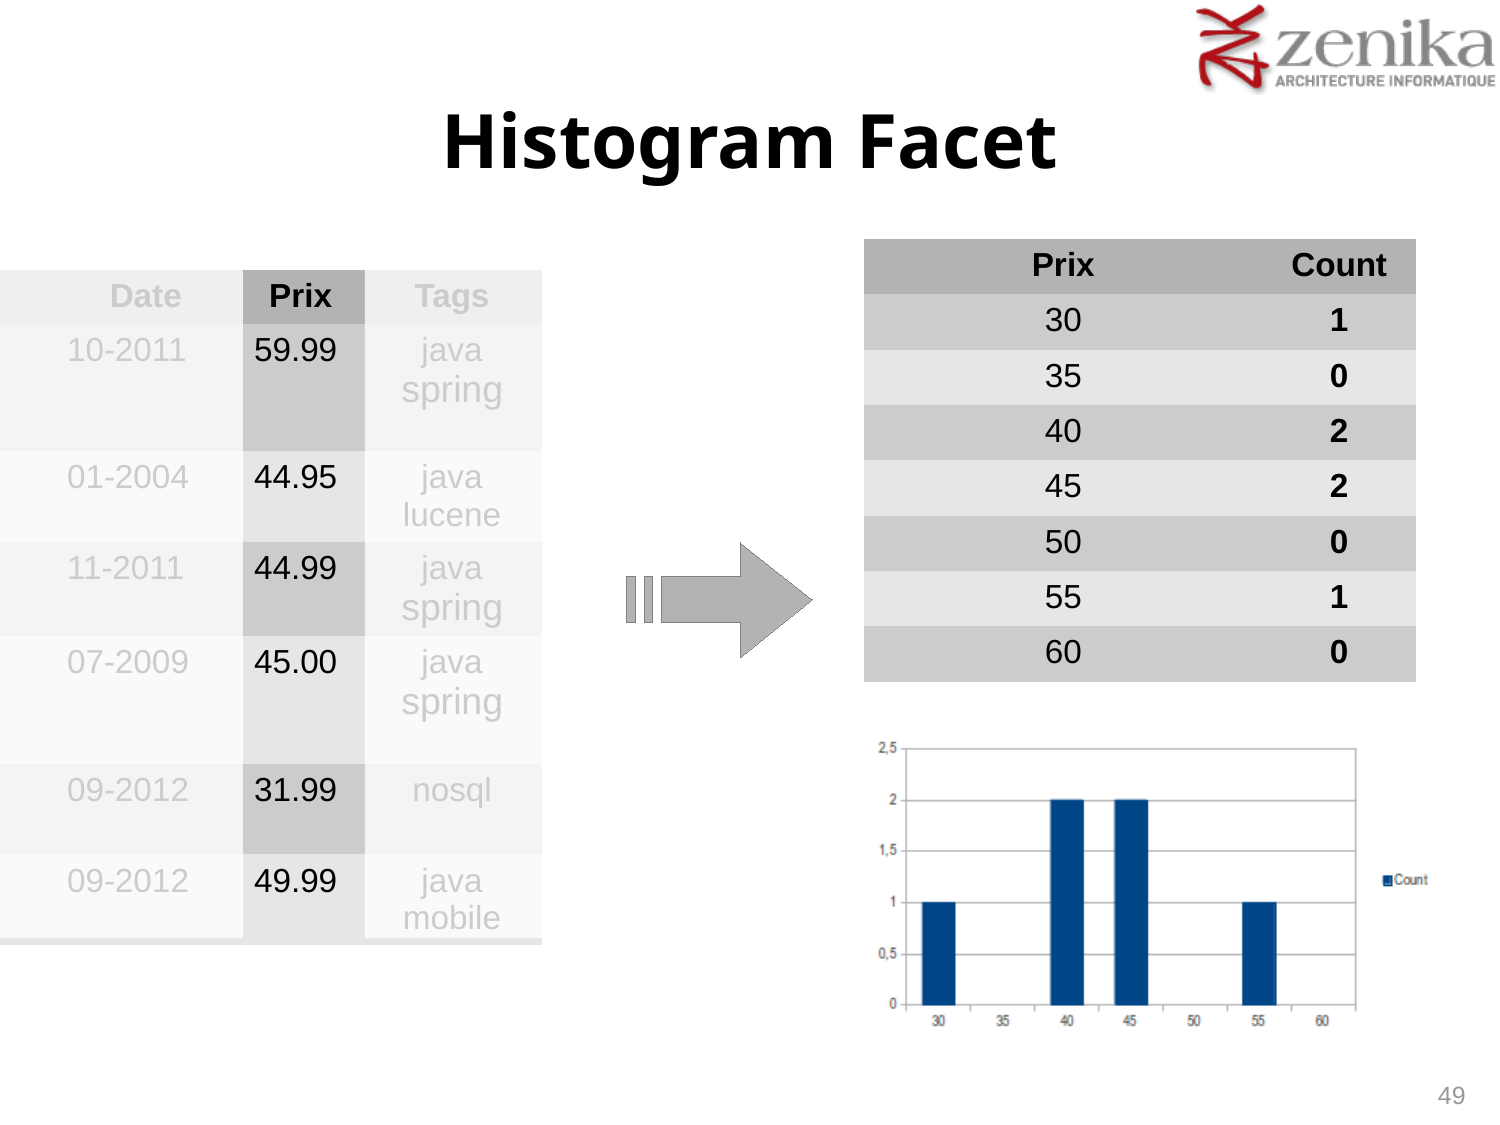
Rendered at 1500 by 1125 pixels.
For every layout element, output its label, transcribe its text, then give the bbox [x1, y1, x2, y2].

table_cell 55 [864, 571, 1263, 626]
table_cell 09-2012 [52, 938, 239, 945]
table_cell 1 [1263, 571, 1416, 626]
table_cell 44.95 [243, 451, 362, 542]
table_cell 30 [864, 294, 1263, 350]
table_cell 50 [864, 516, 1263, 571]
picture [868, 728, 1432, 1031]
table_header Prix [864, 239, 1263, 294]
text_box [644, 576, 653, 623]
table_header Prix [243, 270, 362, 324]
table_cell 0 [1263, 516, 1416, 571]
text_box Histogram Facet [75, 29, 1425, 248]
picture [1190, 0, 1500, 95]
text_box [364, 269, 543, 938]
table_cell 2 [1263, 405, 1416, 460]
table_cell 31.99 [243, 764, 362, 854]
text_box [626, 576, 636, 623]
table_cell 2 [1263, 460, 1416, 516]
table_cell 44.99 [243, 542, 362, 636]
table_cell java mobile [362, 854, 542, 945]
text_box [661, 542, 813, 658]
text_box [0, 269, 243, 938]
table_cell 49.99 [239, 854, 362, 945]
table_cell 1 [1263, 294, 1416, 350]
table_cell 40 [864, 405, 1263, 460]
table_cell 35 [864, 350, 1263, 405]
table_header Count [1263, 239, 1416, 294]
table_cell 60 [864, 626, 1263, 682]
table_cell 59.99 [243, 324, 362, 451]
table_cell 45.00 [243, 636, 362, 764]
table_cell 0 [1263, 626, 1416, 682]
table_cell 45 [864, 460, 1263, 516]
table_cell Zigurd Mednieks [0, 938, 52, 945]
table_cell 0 [1263, 350, 1416, 405]
